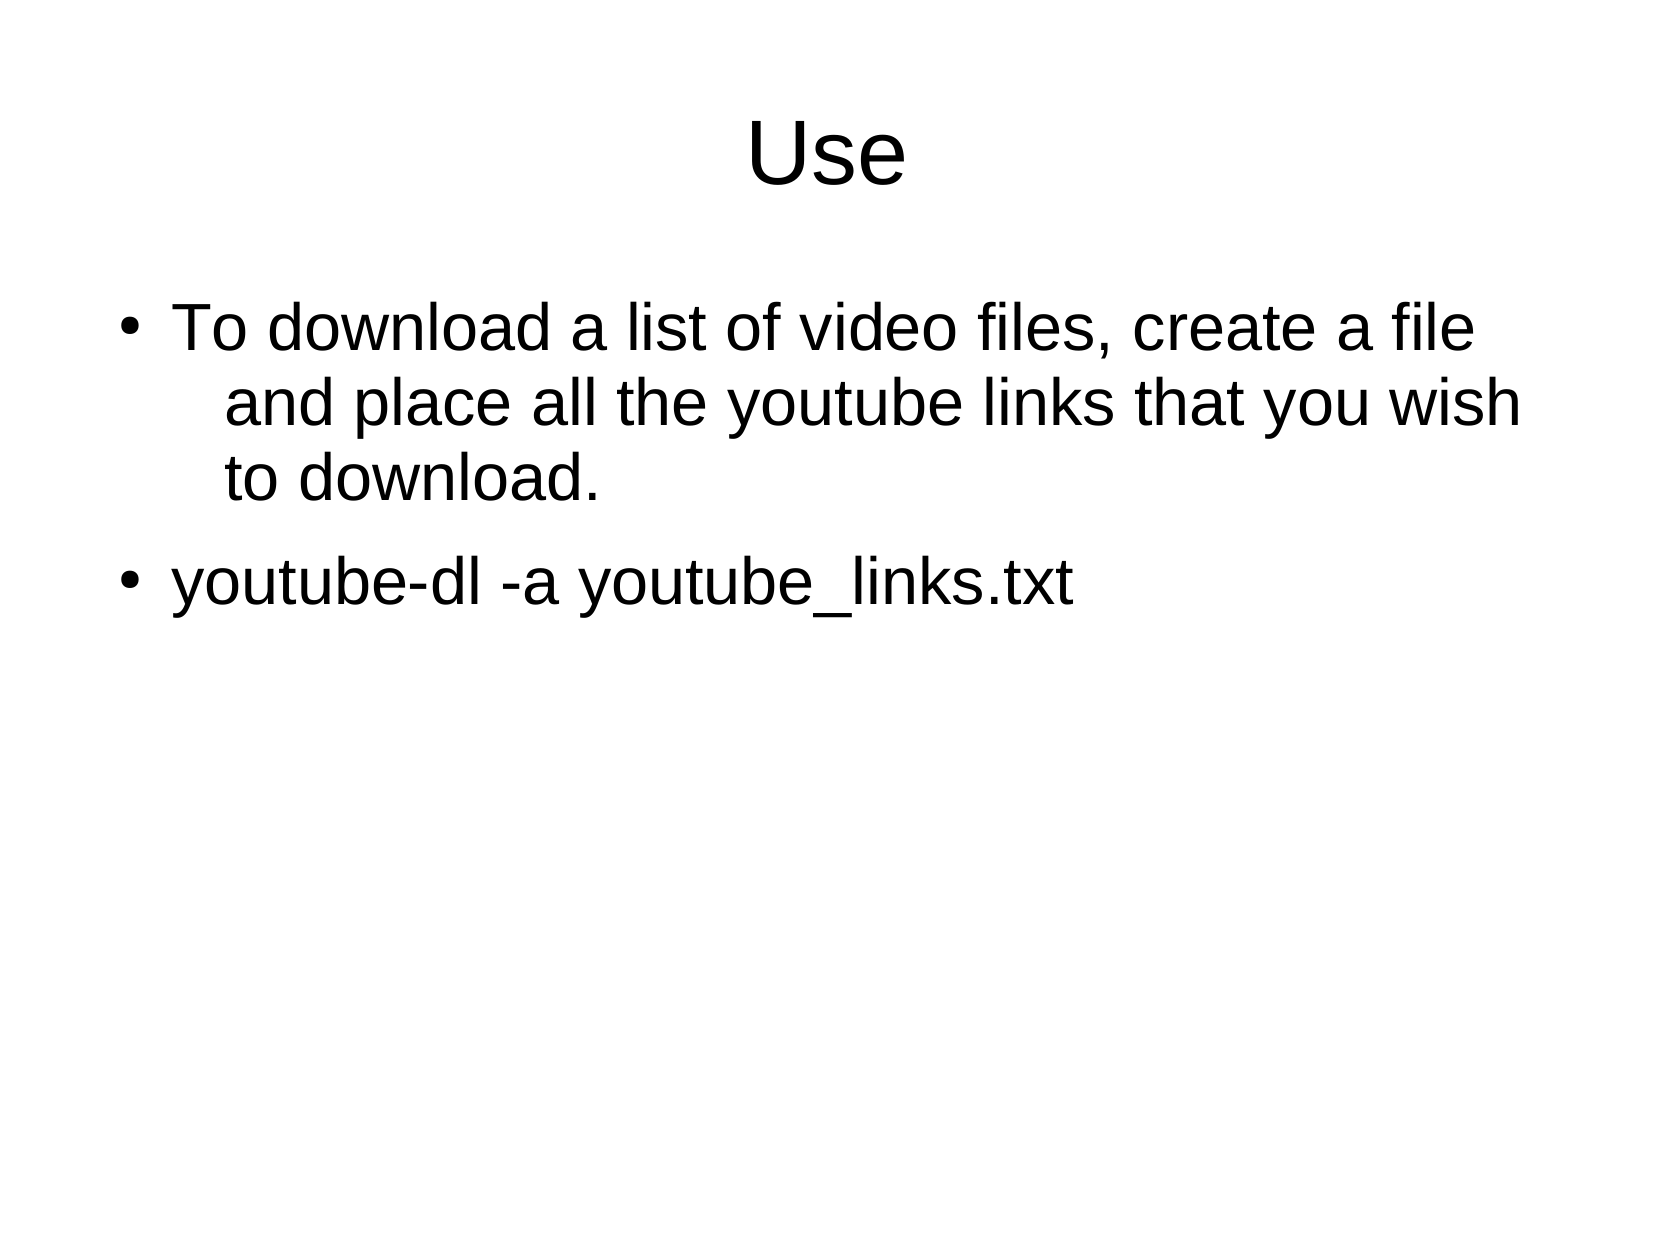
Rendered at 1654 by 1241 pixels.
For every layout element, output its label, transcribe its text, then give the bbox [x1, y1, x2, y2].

title Use [82, 49, 1571, 257]
list To download a list of video files, create a file and place all the youtube links that you wish to download. youtube-dl -a youtube_links.txt [82, 290, 1571, 1010]
